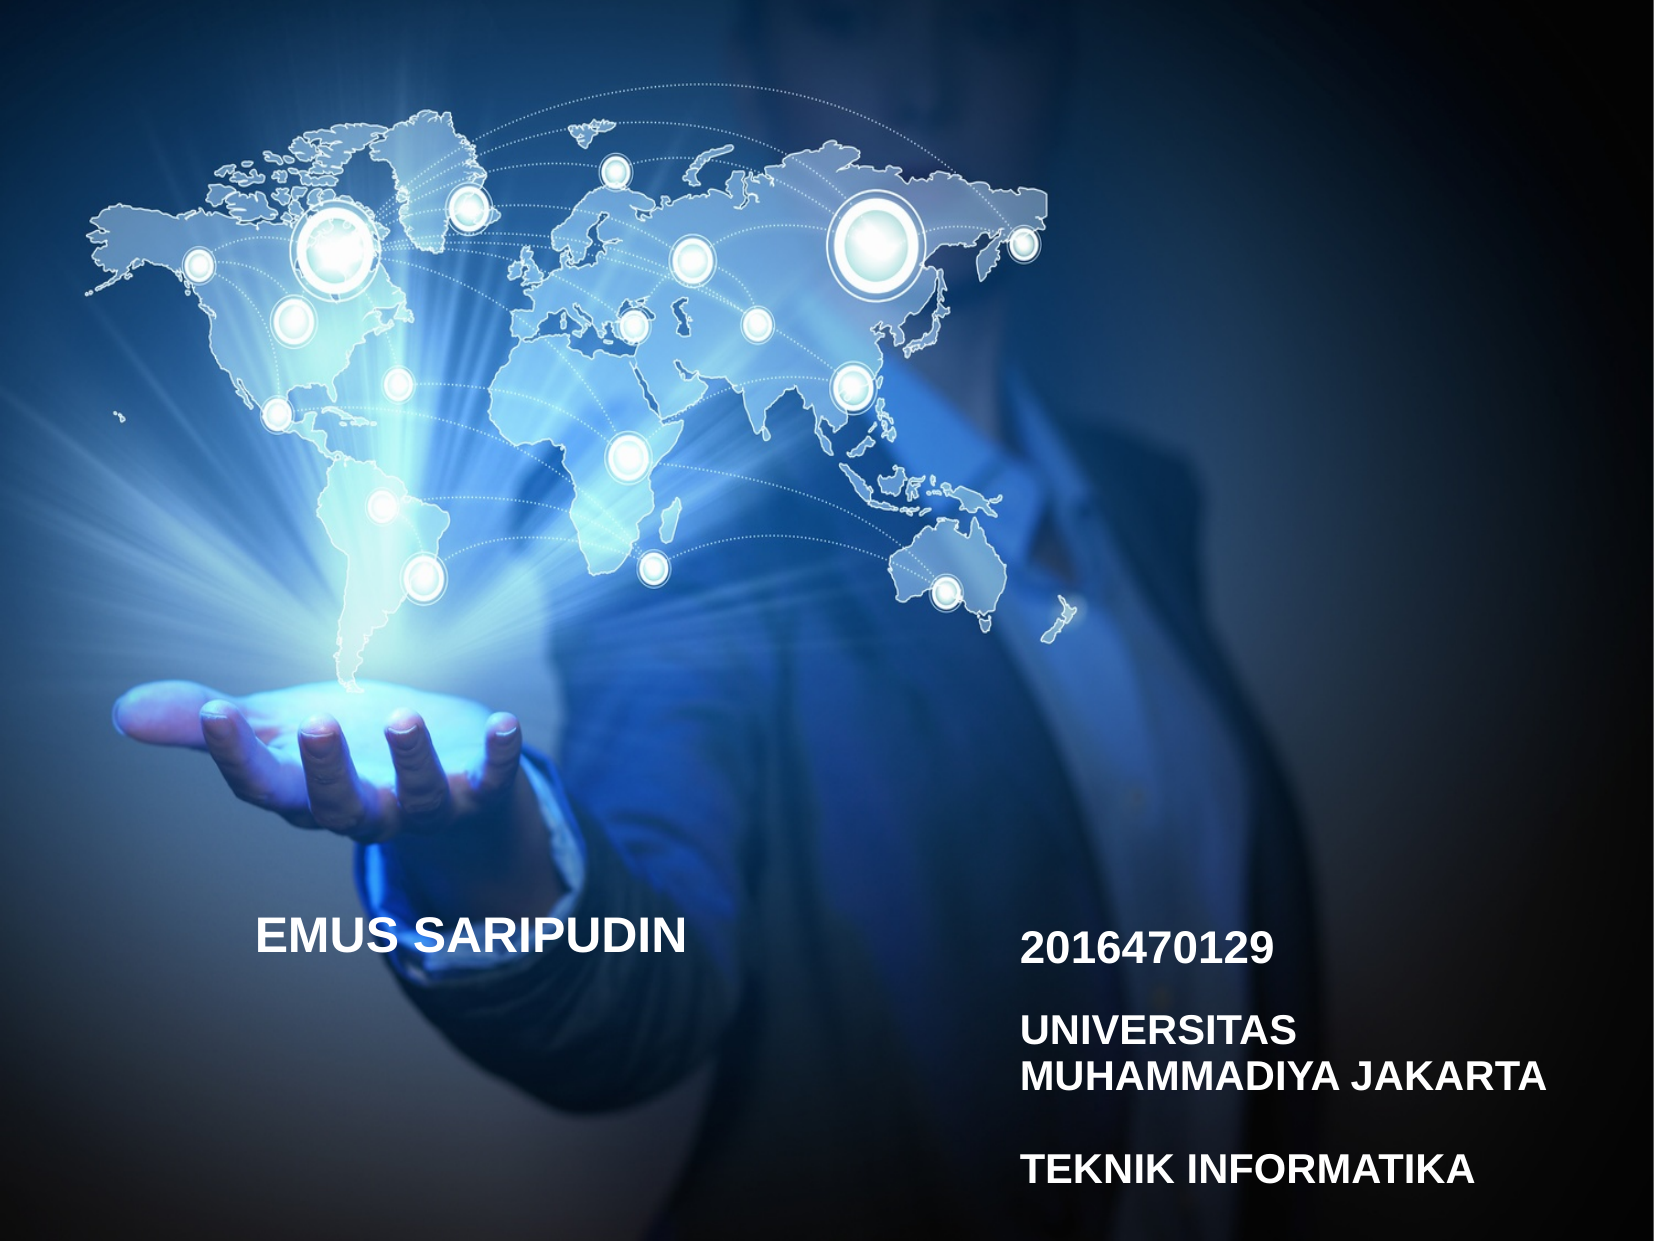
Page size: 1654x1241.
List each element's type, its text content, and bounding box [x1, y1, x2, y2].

text_box UNIVERSITAS MUHAMMADIYA JAKARTA TEKNIK INFORMATIKA [1005, 999, 1636, 1201]
text_box 2016470129 [1005, 915, 1561, 991]
text_box EMUS SARIPUDIN [240, 900, 1006, 971]
picture [0, 0, 1654, 1241]
